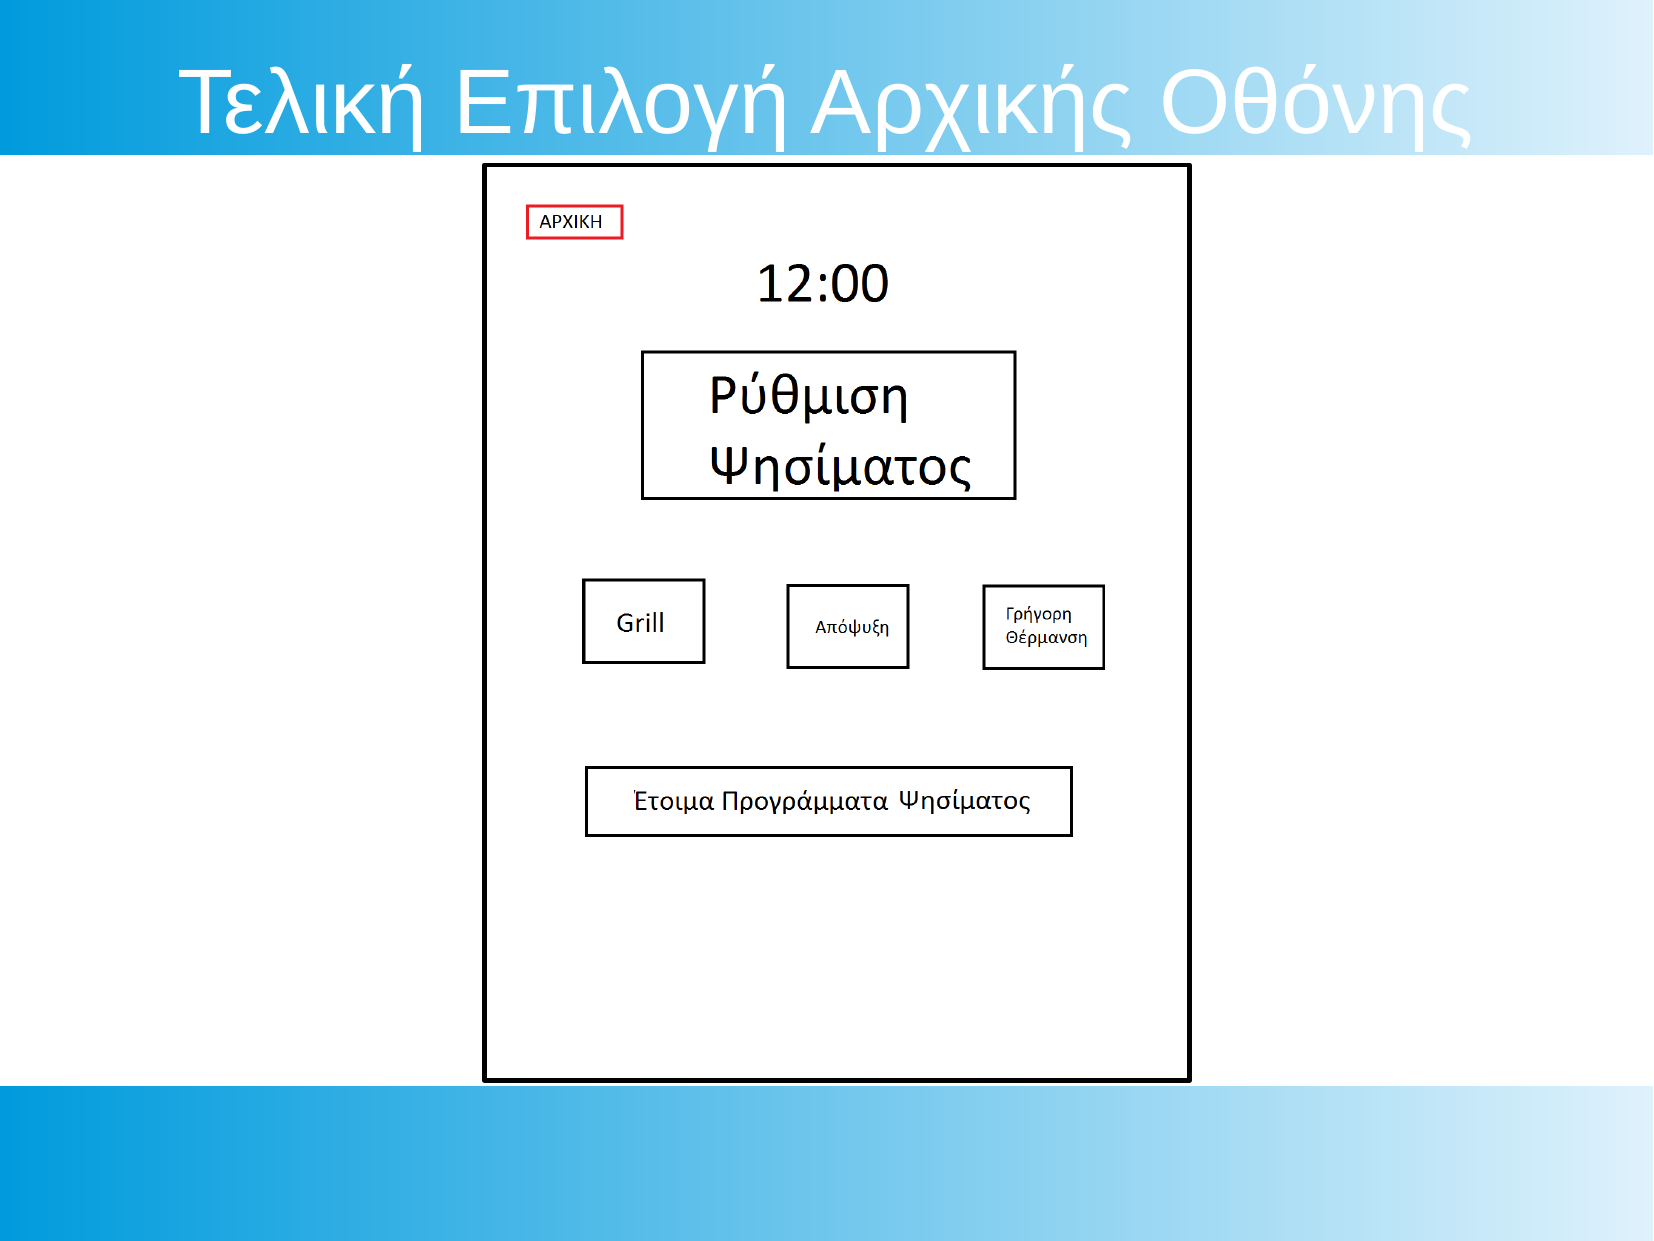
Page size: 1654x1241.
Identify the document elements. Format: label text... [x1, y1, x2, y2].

picture [525, 203, 1141, 1021]
title Τελική Επιλογή Αρχικής Οθόνης [82, 49, 1571, 155]
